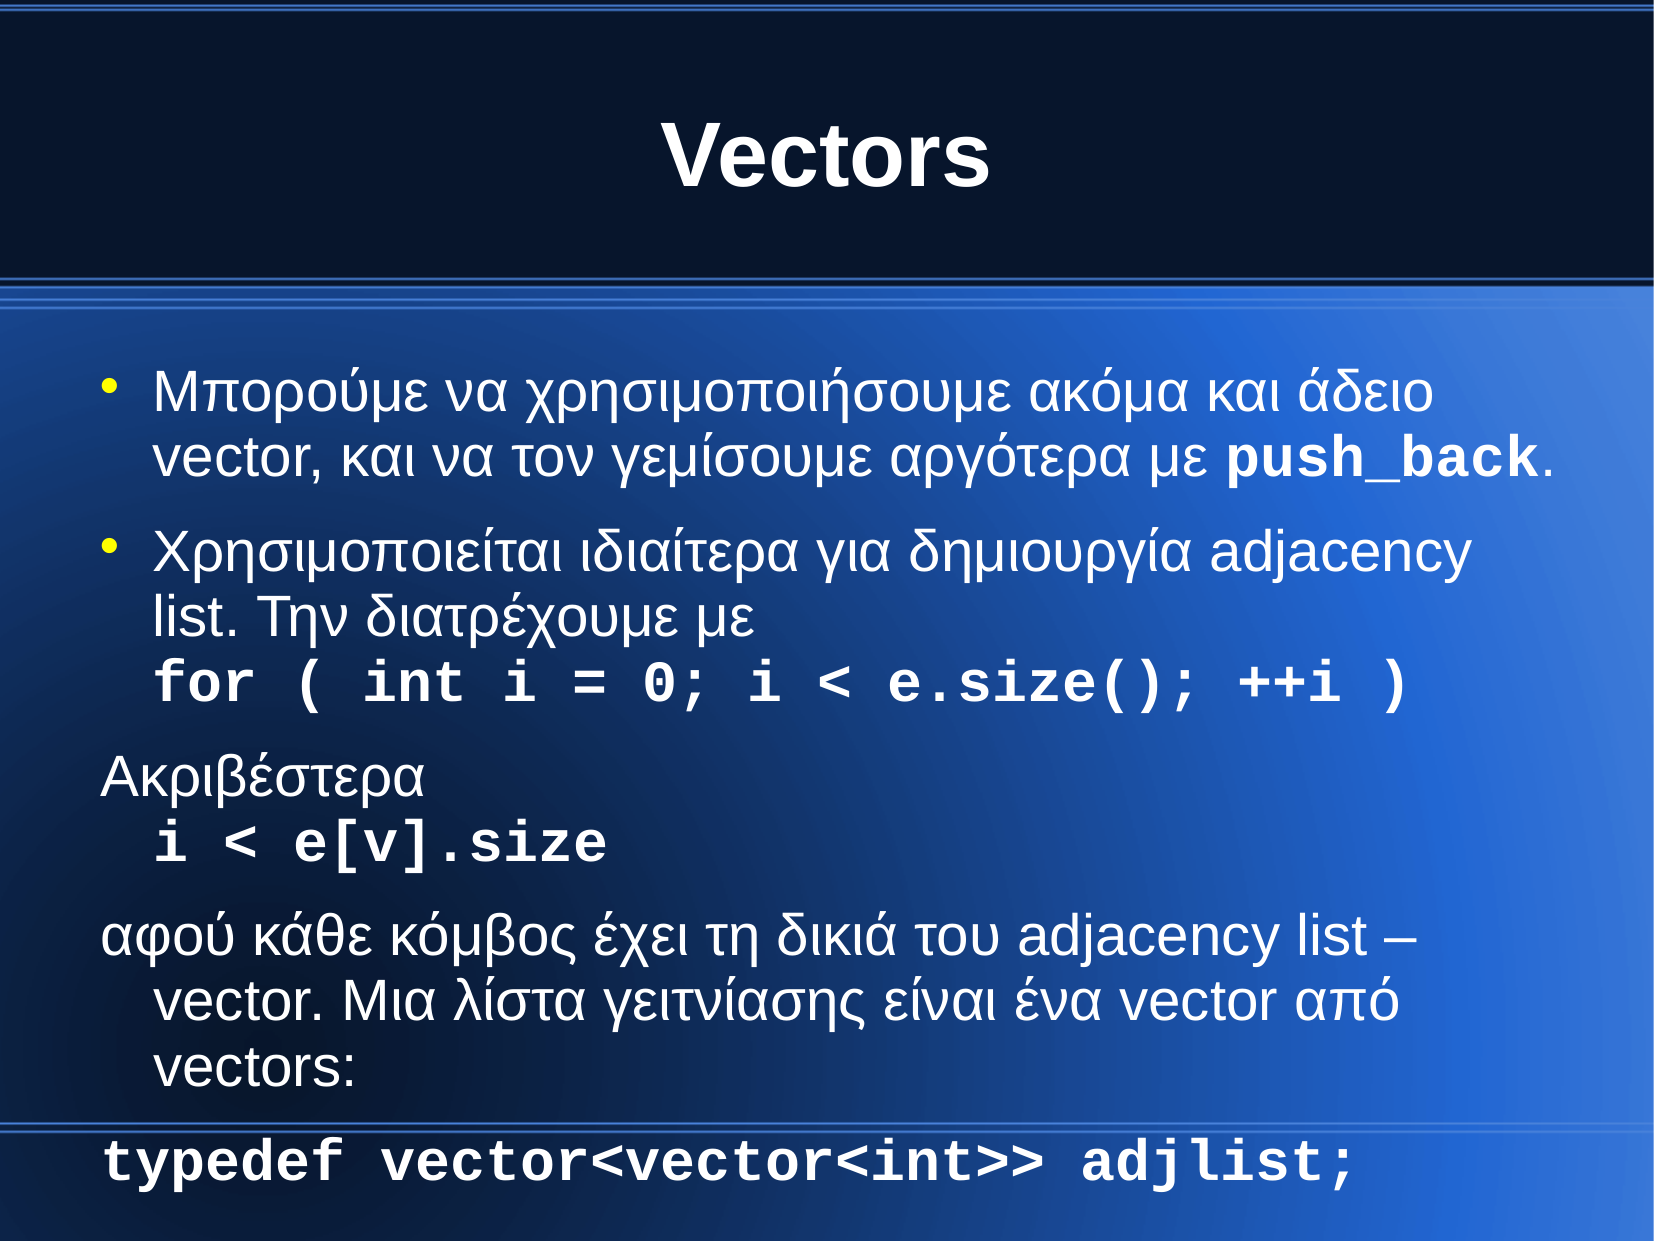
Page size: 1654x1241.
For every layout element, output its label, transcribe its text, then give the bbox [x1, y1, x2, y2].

title Vectors [82, 49, 1571, 257]
picture [0, 0, 1654, 1241]
list Μπορούμε να χρησιμοποιήσουμε ακόμα και άδειο vector, και να τον γεμίσουμε αργότερα με push_back. Χρησιμοποιείται ιδιαίτερα για δημιουργία adjacency list. Την διατρέχουμε με for ( int i = 0; i < e.size(); ++i ) Ακριβέστερα i < e[v].size αφού κάθε κόμβος έχει τη δικιά του adjacency list – vector. Μια λίστα γειτνίασης είναι ένα vector από vectors: typedef vector<vector<int>> adjlist; [82, 355, 1571, 1174]
